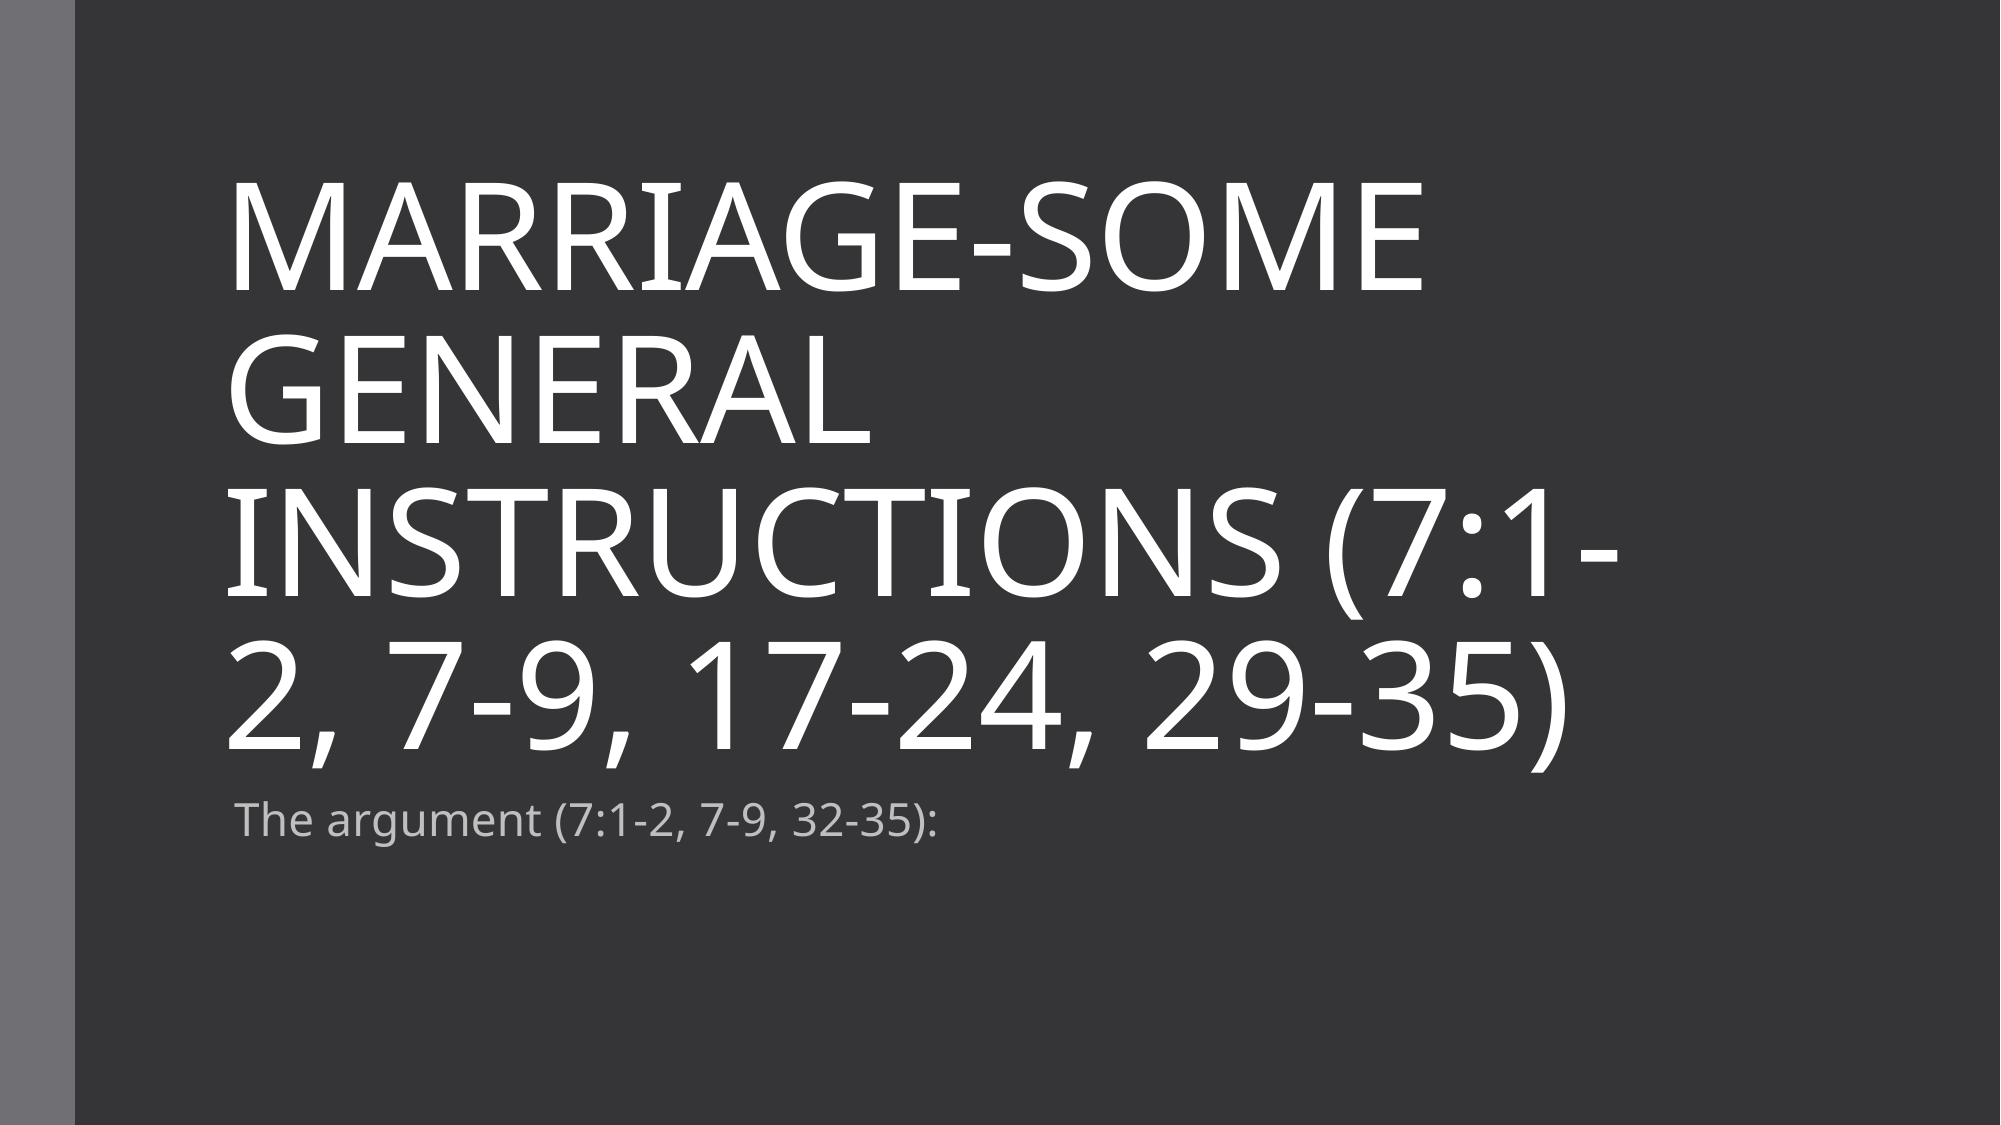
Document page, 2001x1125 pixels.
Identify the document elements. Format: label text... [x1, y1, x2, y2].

title MARRIAGE-SOME GENERAL INSTRUCTIONS (7:1-2, 7-9, 17-24, 29-35) [206, 124, 1752, 787]
subtitle The argument (7:1-2, 7-9, 32-35): [206, 787, 1752, 1066]
